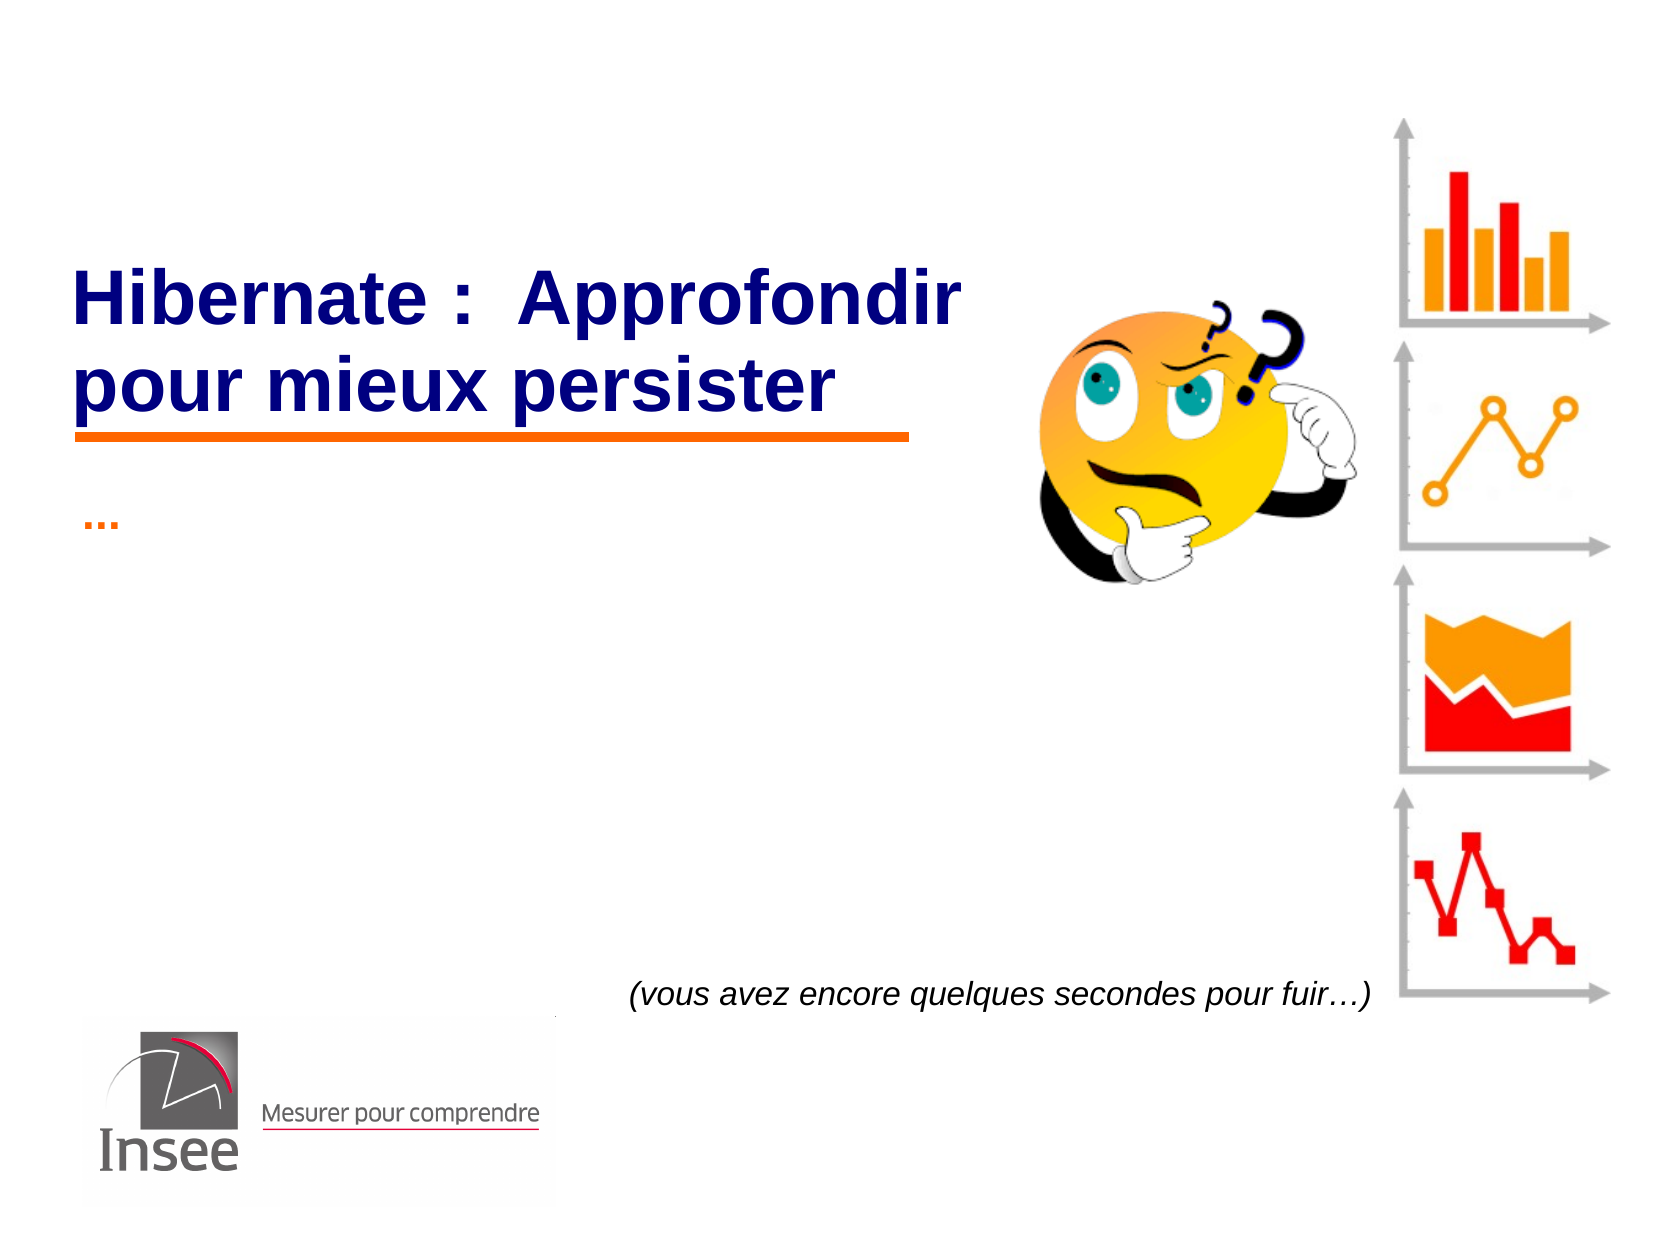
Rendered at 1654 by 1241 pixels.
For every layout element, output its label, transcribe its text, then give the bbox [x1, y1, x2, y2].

picture [82, 1016, 556, 1207]
subtitle ... [82, 461, 1012, 567]
list Hibernate : Approfondir pour mieux persister [5, 254, 969, 497]
picture [1393, 118, 1611, 1004]
picture [1012, 268, 1365, 621]
text_box (vous avez encore quelques secondes pour fuir…) [614, 968, 1501, 1021]
